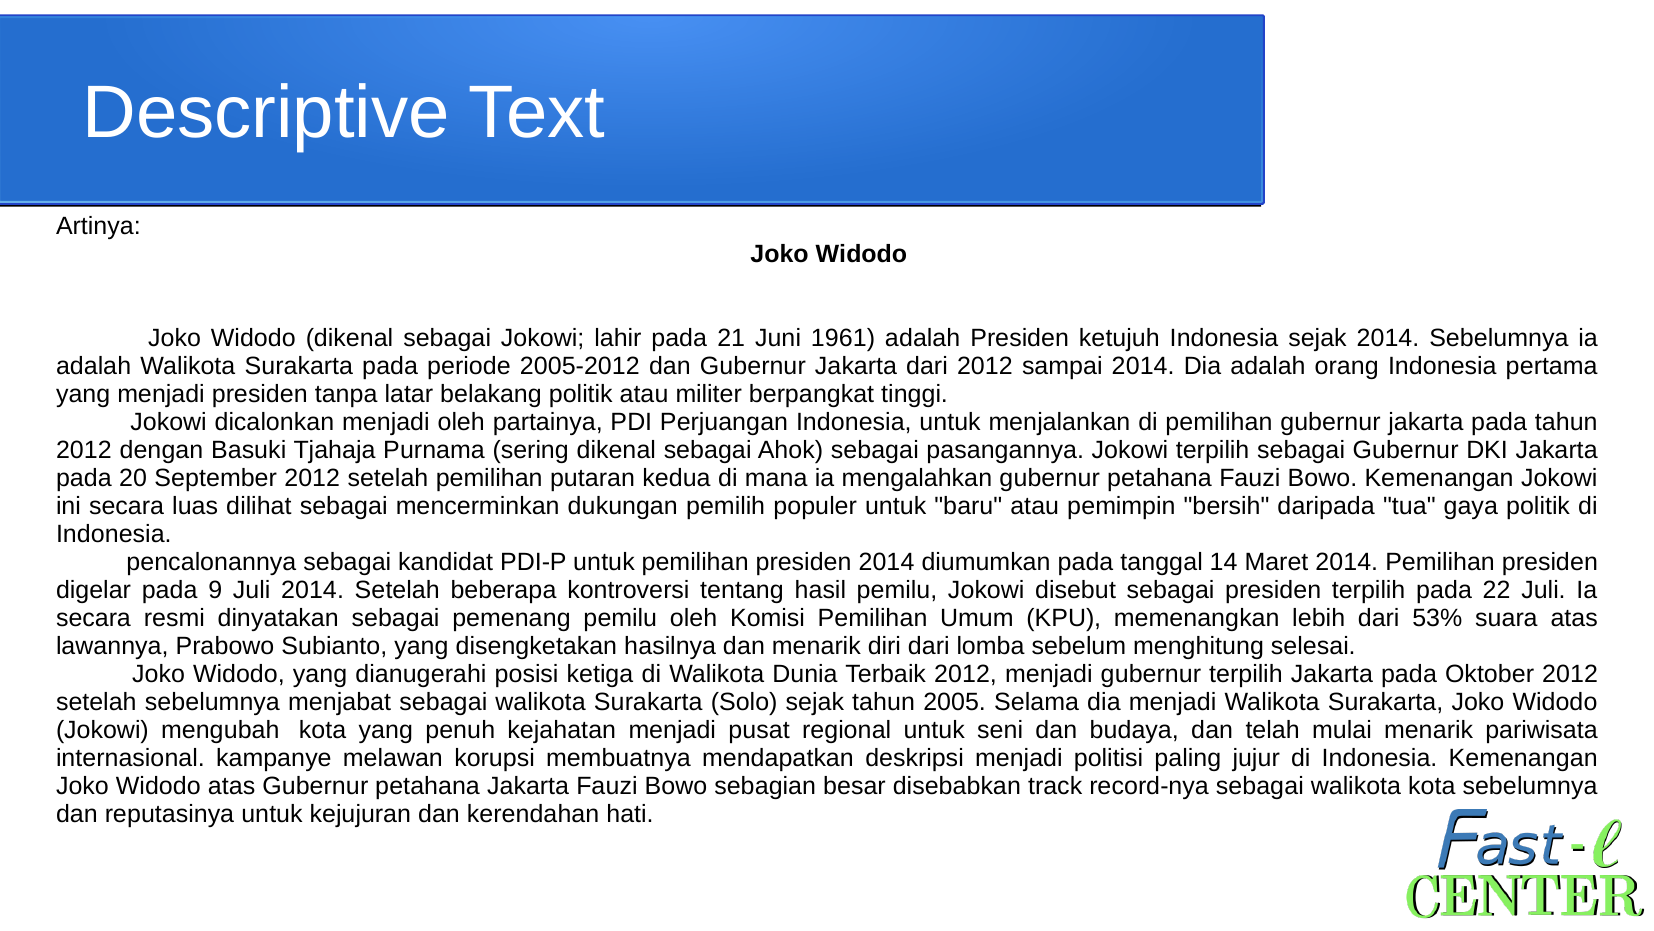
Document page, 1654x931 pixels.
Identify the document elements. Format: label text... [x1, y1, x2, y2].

title Descriptive Text [82, 35, 1235, 189]
picture [1406, 809, 1645, 921]
text_box Artinya: Joko Widodo Joko Widodo (dikenal sebagai Jokowi; lahir pada 21 Juni 1961) adalah Presiden ketujuh Indonesia sejak 2014. Sebelumnya ia adalah Walikota Surakarta pada periode 2005-2012 dan Gubernur Jakarta dari 2012 sampai 2014. Dia adalah orang Indonesia pertama yang menjadi presiden tanpa latar belakang politik atau militer berpangkat tinggi. Jokowi dicalonkan menjadi oleh partainya, PDI Perjuangan Indonesia, untuk menjalankan di pemilihan gubernur jakarta pada tahun 2012 dengan Basuki Tjahaja Purnama (sering dikenal sebagai Ahok) sebagai pasangannya. Jokowi terpilih sebagai Gubernur DKI Jakarta pada 20 September 2012 setelah pemilihan putaran kedua di mana ia mengalahkan gubernur petahana Fauzi Bowo. Kemenangan Jokowi ini secara luas dilihat sebagai mencerminkan dukungan pemilih populer untuk "baru" atau pemimpin "bersih" daripada "tua" gaya politik di Indonesia. pencalonannya sebagai kandidat PDI-P untuk pemilihan presiden 2014 diumumkan pada tanggal 14 Maret 2014. Pemilihan presiden digelar pada 9 Juli 2014. Setelah beberapa kontroversi tentang hasil pemilu, Jokowi disebut sebagai presiden terpilih pada 22 Juli. Ia secara resmi dinyatakan sebagai pemenang pemilu oleh Komisi Pemilihan Umum (KPU), memenangkan lebih dari 53% suara atas lawannya, Prabowo Subianto, yang disengketakan hasilnya dan menarik diri dari lomba sebelum menghitung selesai. Joko Widodo, yang dianugerahi posisi ketiga di Walikota Dunia Terbaik 2012, menjadi gubernur terpilih Jakarta pada Oktober 2012 setelah sebelumnya menjabat sebagai walikota Surakarta (Solo) sejak tahun 2005. Selama dia menjadi Walikota Surakarta, Joko Widodo (Jokowi) mengubah kota yang penuh kejahatan menjadi pusat regional untuk seni dan budaya, dan telah mulai menarik pariwisata internasional. kampanye melawan korupsi membuatnya mendapatkan deskripsi menjadi politisi paling jujur di Indonesia. Kemenangan Joko Widodo atas Gubernur petahana Jakarta Fauzi Bowo sebagian besar disebabkan track record-nya sebagai walikota kota sebelumnya dan reputasinya untuk kejujuran dan kerendahan hati. [41, 204, 1617, 864]
